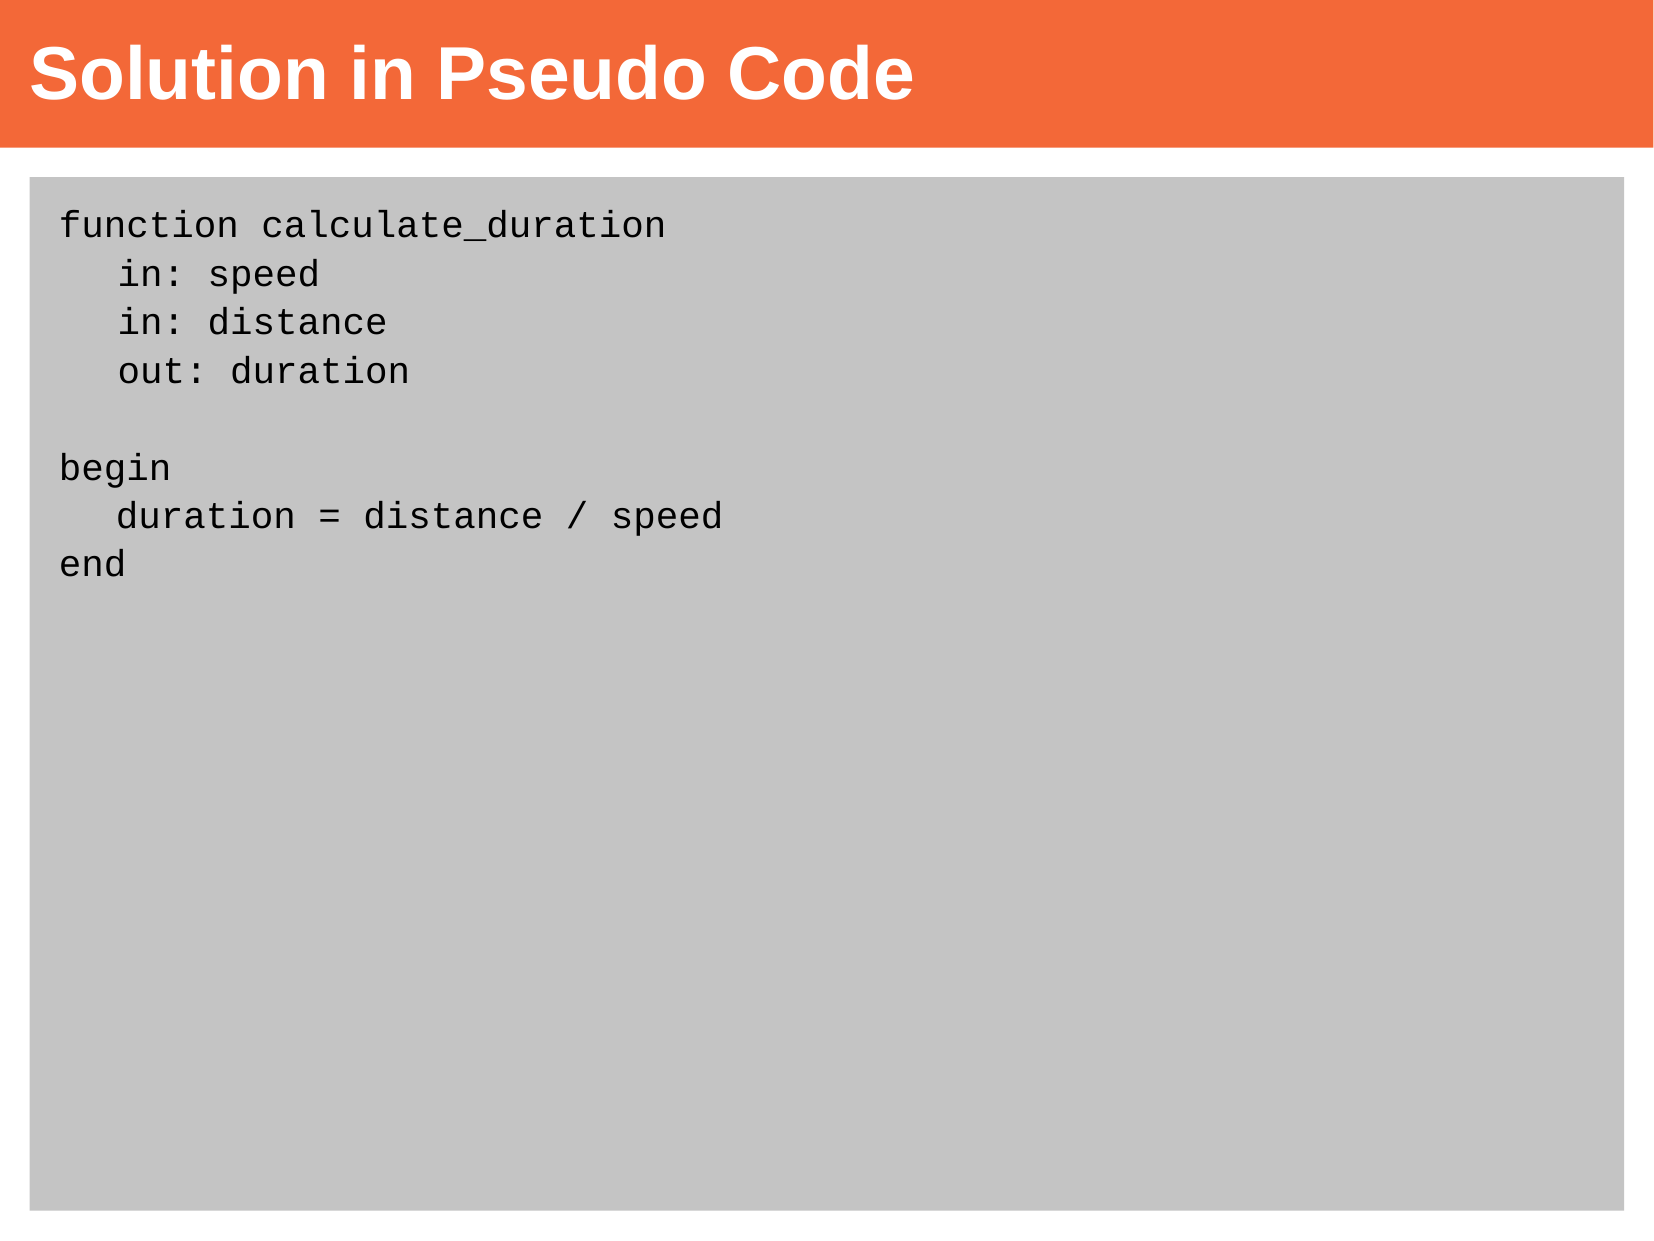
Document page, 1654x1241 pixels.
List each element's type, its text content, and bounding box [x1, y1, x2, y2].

list function calculate_duration in: speed in: distance out: duration begin duration = distance / speed end [29, 177, 1625, 1211]
title Solution in Pseudo Code [0, 0, 1654, 148]
